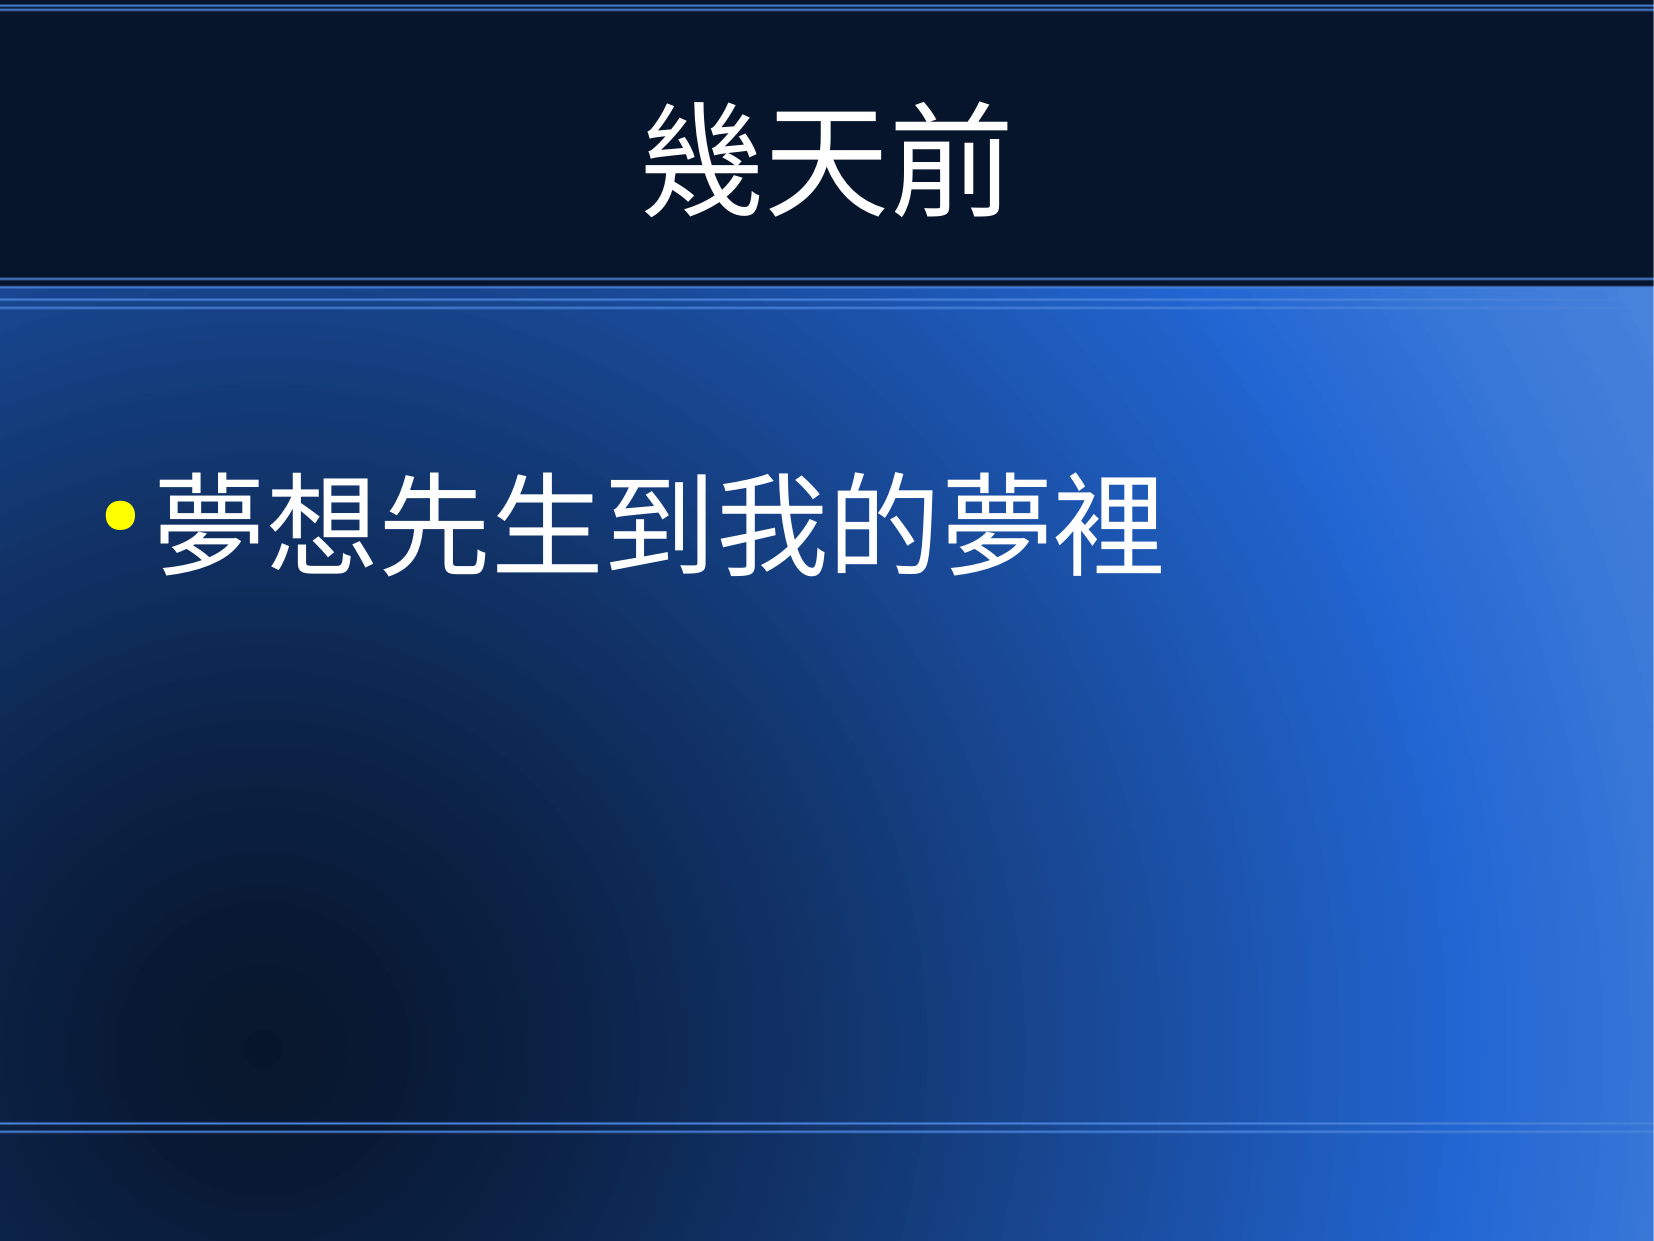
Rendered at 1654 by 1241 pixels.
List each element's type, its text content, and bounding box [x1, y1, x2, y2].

title 幾天前 [82, 49, 1571, 257]
picture [0, 0, 1654, 1241]
list 夢想先生到我的夢裡 [82, 355, 1571, 1241]
